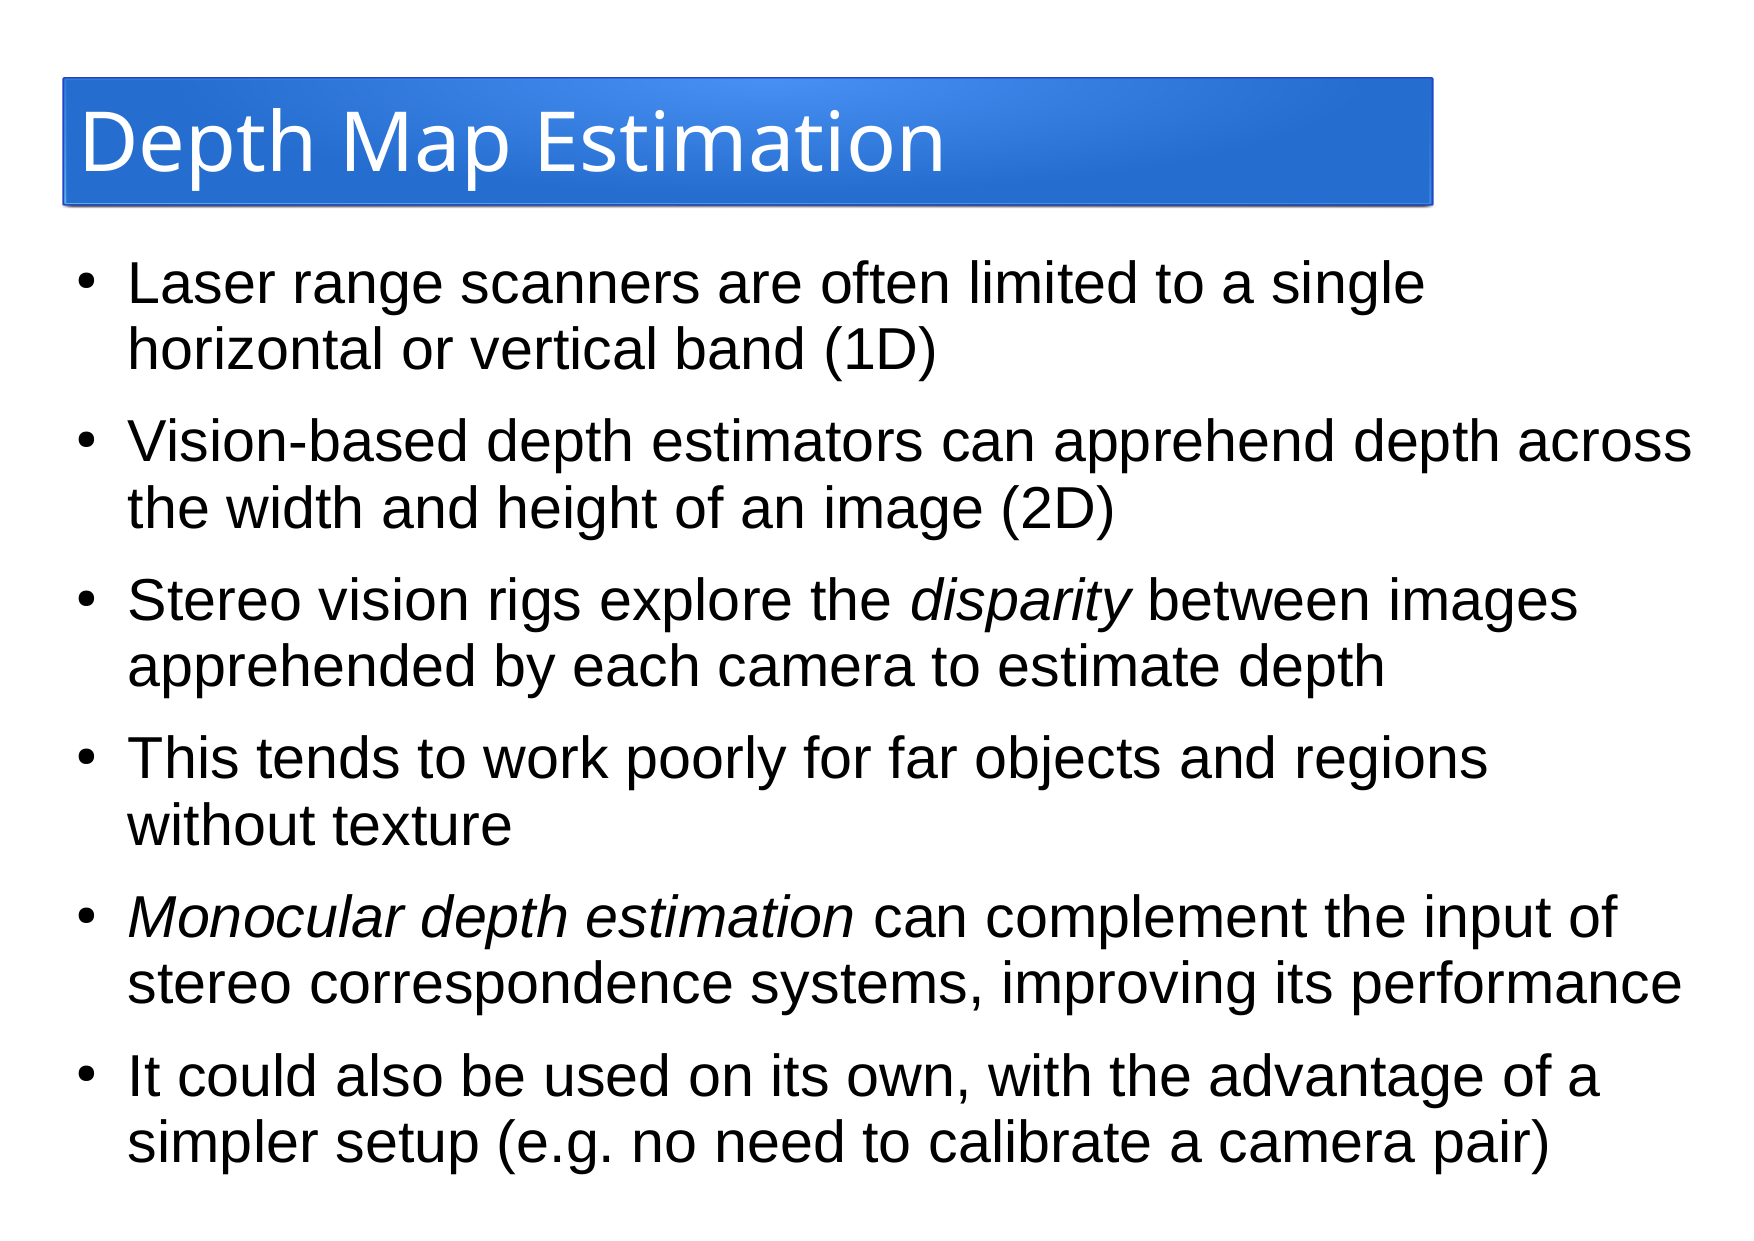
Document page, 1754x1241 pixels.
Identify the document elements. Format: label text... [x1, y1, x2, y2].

list Laser range scanners are often limited to a single horizontal or vertical band (1D) Vision-based depth estimators can apprehend depth across the width and height of an image (2D) Stereo vision rigs explore the disparity between images apprehended by each camera to estimate depth This tends to work poorly for far objects and regions without texture Monocular depth estimation can complement the input of stereo correspondence systems, improving its performance It could also be used on its own, with the advantage of a simpler setup (e.g. no need to calibrate a camera pair) [58, 249, 1696, 1205]
picture [58, 77, 1439, 209]
title Depth Map Estimation [78, 80, 1429, 198]
